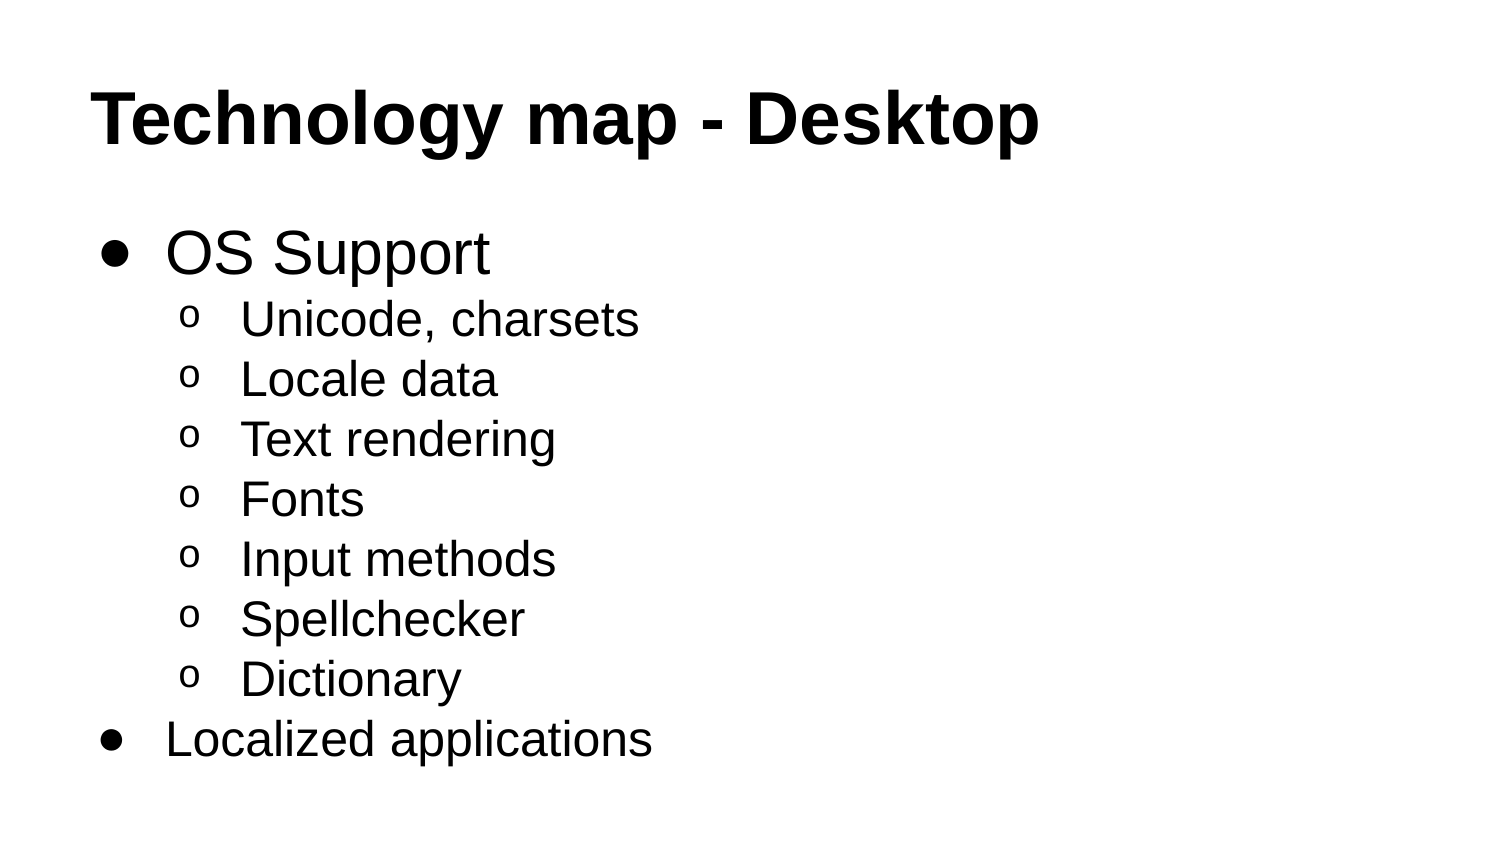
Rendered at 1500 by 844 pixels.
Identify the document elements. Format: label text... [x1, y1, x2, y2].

title Technology map - Desktop [75, 33, 1425, 175]
list OS Support Unicode, charsets Locale data Text rendering Fonts Input methods Spellchecker Dictionary Localized applications [75, 196, 1425, 808]
